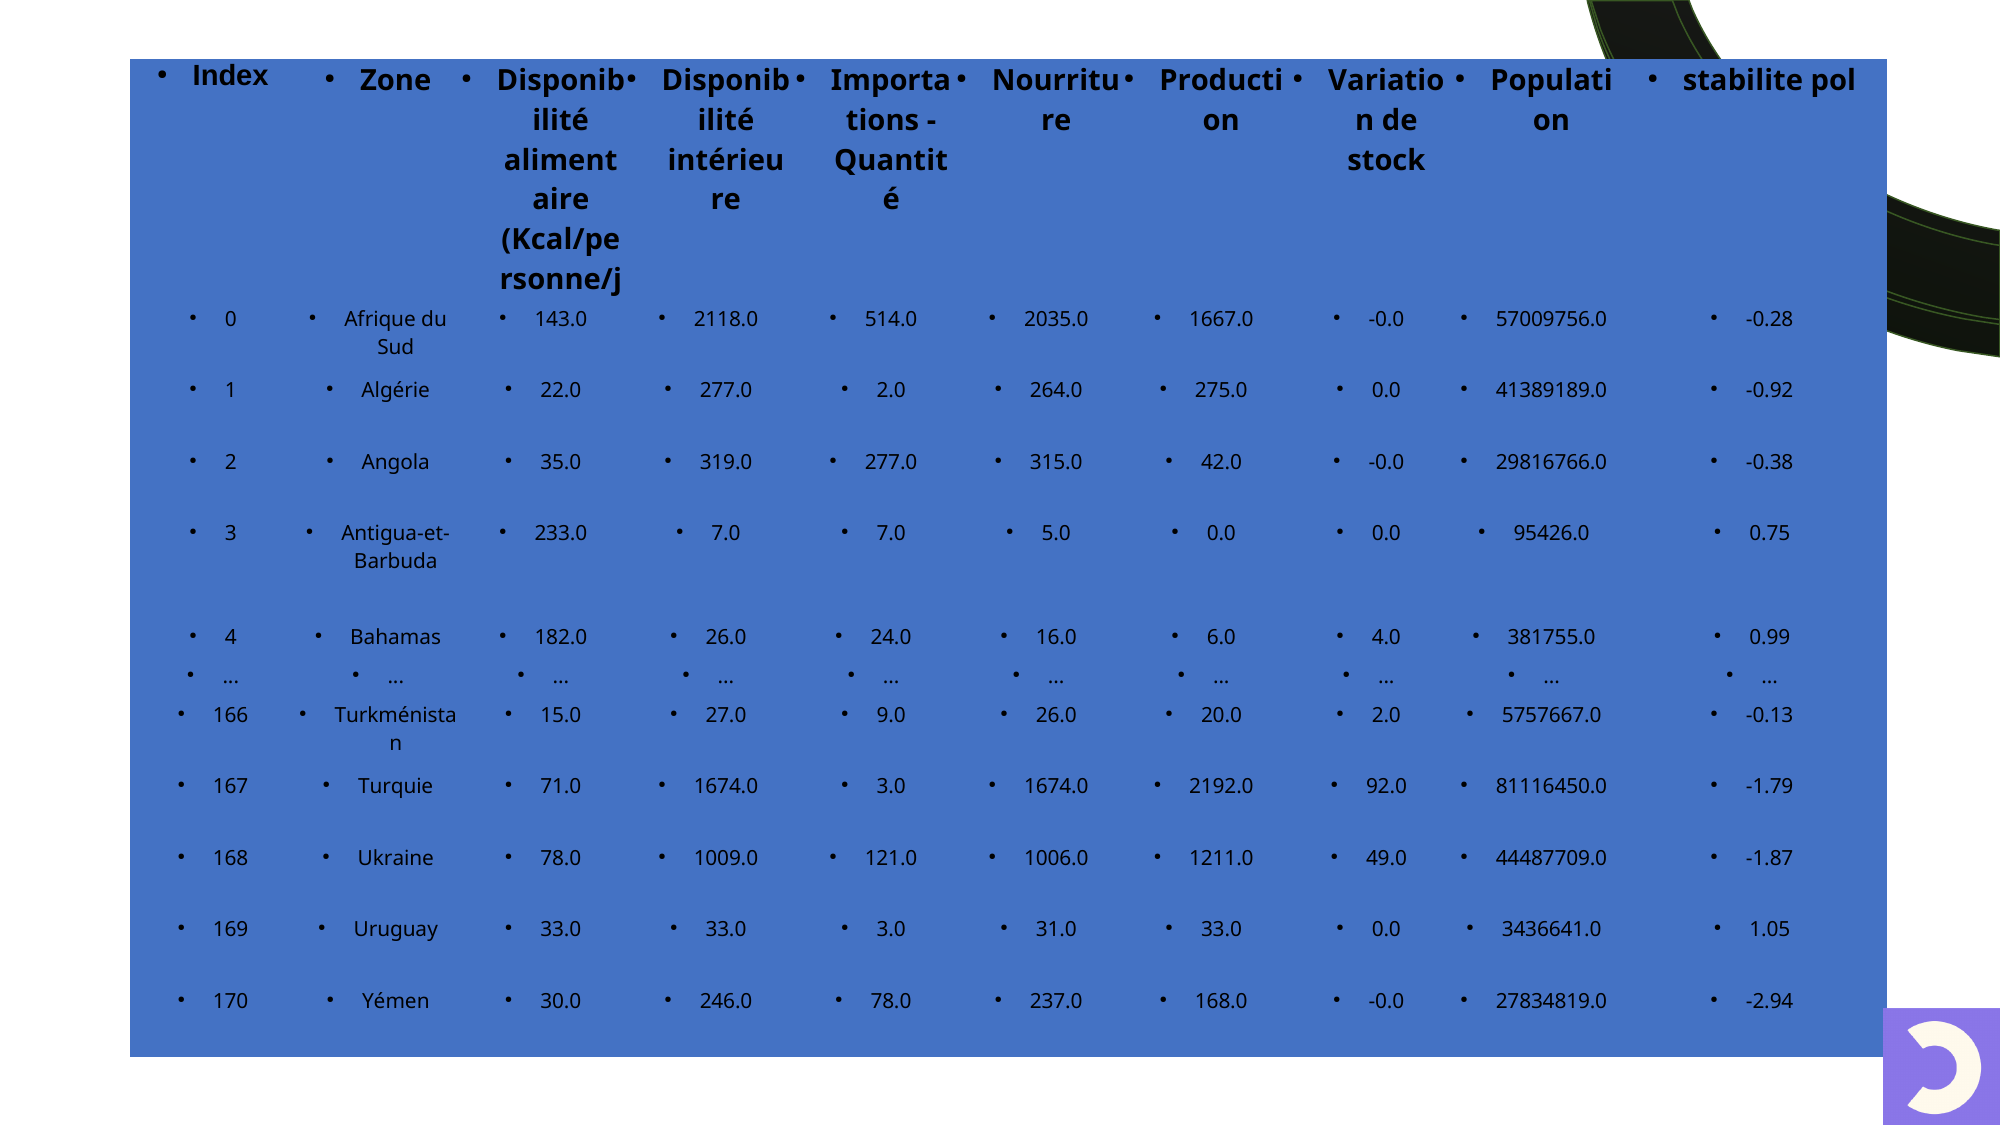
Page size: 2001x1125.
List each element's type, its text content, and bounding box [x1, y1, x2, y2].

table_cell 168.0 [1121, 986, 1286, 1057]
table_cell 1 [130, 375, 295, 447]
table_cell 264.0 [956, 375, 1121, 447]
table_cell 233.0 [461, 518, 626, 623]
table_cell 1009.0 [626, 843, 791, 914]
table_cell 167 [130, 772, 295, 843]
table_cell 1674.0 [626, 772, 791, 843]
table_cell 15.0 [461, 700, 626, 772]
table_cell 22.0 [461, 375, 626, 447]
table_cell 182.0 [461, 623, 626, 661]
table_cell ... [295, 661, 461, 700]
table_cell 1211.0 [1121, 843, 1286, 914]
table_cell 2035.0 [956, 304, 1121, 375]
table_cell 2 [130, 447, 295, 518]
table_cell Turquie [295, 772, 461, 843]
table_cell 0.99 [1616, 623, 1887, 661]
table_cell 169 [130, 914, 295, 986]
table_cell 29816766.0 [1451, 447, 1616, 518]
table_cell -0.38 [1616, 447, 1887, 518]
table_cell 92.0 [1286, 772, 1451, 843]
table_cell -1.79 [1616, 772, 1887, 843]
table_cell 57009756.0 [1451, 304, 1616, 375]
table_cell Turkménistan [295, 700, 461, 772]
table_cell ... [1286, 661, 1451, 700]
table_cell 33.0 [626, 914, 791, 986]
table_cell -0.92 [1616, 375, 1887, 447]
table_cell 121.0 [791, 843, 956, 914]
table_cell 20.0 [1121, 700, 1286, 772]
table_header Importations - Quantité [791, 59, 956, 304]
table_cell -0.0 [1286, 447, 1451, 518]
table_cell 7.0 [626, 518, 791, 623]
table_cell Antigua-et-Barbuda [295, 518, 461, 623]
table_cell 0.75 [1616, 518, 1887, 623]
table_cell 5757667.0 [1451, 700, 1616, 772]
table_cell ... [791, 661, 956, 700]
table_header Population [1451, 59, 1616, 304]
table_cell 44487709.0 [1451, 843, 1616, 914]
table_cell 7.0 [791, 518, 956, 623]
table_cell 81116450.0 [1451, 772, 1616, 843]
table_header Zone [295, 59, 461, 304]
table_cell 275.0 [1121, 375, 1286, 447]
table_cell 0.0 [1286, 518, 1451, 623]
table_cell 26.0 [956, 700, 1121, 772]
table_cell 237.0 [956, 986, 1121, 1057]
table_cell Angola [295, 447, 461, 518]
table_cell 0.0 [1286, 375, 1451, 447]
table_cell ... [1451, 661, 1616, 700]
table_cell 170 [130, 986, 295, 1057]
table_cell 4 [130, 623, 295, 661]
table_cell 42.0 [1121, 447, 1286, 518]
table_cell 0.0 [1121, 518, 1286, 623]
table_cell ... [1121, 661, 1286, 700]
table_cell -0.0 [1286, 986, 1451, 1057]
table_cell -1.87 [1616, 843, 1887, 914]
table_cell 3 [130, 518, 295, 623]
table_cell 2118.0 [626, 304, 791, 375]
table_cell 16.0 [956, 623, 1121, 661]
table_cell 168 [130, 843, 295, 914]
table_cell 2192.0 [1121, 772, 1286, 843]
table_cell Yémen [295, 986, 461, 1057]
text_box [1887, 194, 2000, 357]
text_box [1587, 0, 1721, 59]
table_cell Uruguay [295, 914, 461, 986]
table_header Nourriture [956, 59, 1121, 304]
table_cell 381755.0 [1451, 623, 1616, 661]
table_cell 514.0 [791, 304, 956, 375]
table_cell 31.0 [956, 914, 1121, 986]
table_cell 9.0 [791, 700, 956, 772]
table_cell 2.0 [791, 375, 956, 447]
table_cell 1674.0 [956, 772, 1121, 843]
table_cell 2.0 [1286, 700, 1451, 772]
table_cell 1006.0 [956, 843, 1121, 914]
table_cell 30.0 [461, 986, 626, 1057]
table_cell 41389189.0 [1451, 375, 1616, 447]
table_cell 4.0 [1286, 623, 1451, 661]
table_cell 3.0 [791, 914, 956, 986]
table_cell 95426.0 [1451, 518, 1616, 623]
picture [1883, 1008, 2000, 1125]
table_cell Afrique du Sud [295, 304, 461, 375]
table_cell 315.0 [956, 447, 1121, 518]
table_cell 277.0 [626, 375, 791, 447]
table_cell 78.0 [461, 843, 626, 914]
table_cell 35.0 [461, 447, 626, 518]
table_header Variation de stock [1286, 59, 1451, 304]
table_header Disponibilité alimentaire (Kcal/personne/jour) [461, 59, 626, 304]
table_header Disponibilité intérieure [626, 59, 791, 304]
table_cell 0 [130, 304, 295, 375]
table_cell -0.0 [1286, 304, 1451, 375]
table_cell 1.05 [1616, 914, 1887, 986]
table_cell 78.0 [791, 986, 956, 1057]
table_cell 319.0 [626, 447, 791, 518]
table_cell Bahamas [295, 623, 461, 661]
table_cell Algérie [295, 375, 461, 447]
table_cell 24.0 [791, 623, 956, 661]
table_header Index [130, 59, 295, 304]
table_cell 3.0 [791, 772, 956, 843]
table_cell ... [130, 661, 295, 700]
table_cell 26.0 [626, 623, 791, 661]
table_cell -0.28 [1616, 304, 1887, 375]
table_cell ... [956, 661, 1121, 700]
table_cell 33.0 [1121, 914, 1286, 986]
table_cell 166 [130, 700, 295, 772]
table_cell 246.0 [626, 986, 791, 1057]
table_cell 6.0 [1121, 623, 1286, 661]
table_cell 33.0 [461, 914, 626, 986]
table_cell 49.0 [1286, 843, 1451, 914]
table_cell 5.0 [956, 518, 1121, 623]
table_cell 71.0 [461, 772, 626, 843]
table_header Production [1121, 59, 1286, 304]
table_cell 277.0 [791, 447, 956, 518]
table_cell Ukraine [295, 843, 461, 914]
table_cell 0.0 [1286, 914, 1451, 986]
table_cell ... [1616, 661, 1887, 700]
table_cell 143.0 [461, 304, 626, 375]
table_cell 27834819.0 [1451, 986, 1616, 1057]
table_cell ... [461, 661, 626, 700]
table_cell ... [626, 661, 791, 700]
table_cell 1667.0 [1121, 304, 1286, 375]
table_cell -0.13 [1616, 700, 1887, 772]
table_cell 27.0 [626, 700, 791, 772]
table_header stabilite pol [1616, 59, 1887, 304]
table_cell -2.94 [1616, 986, 1887, 1057]
table_cell 3436641.0 [1451, 914, 1616, 986]
